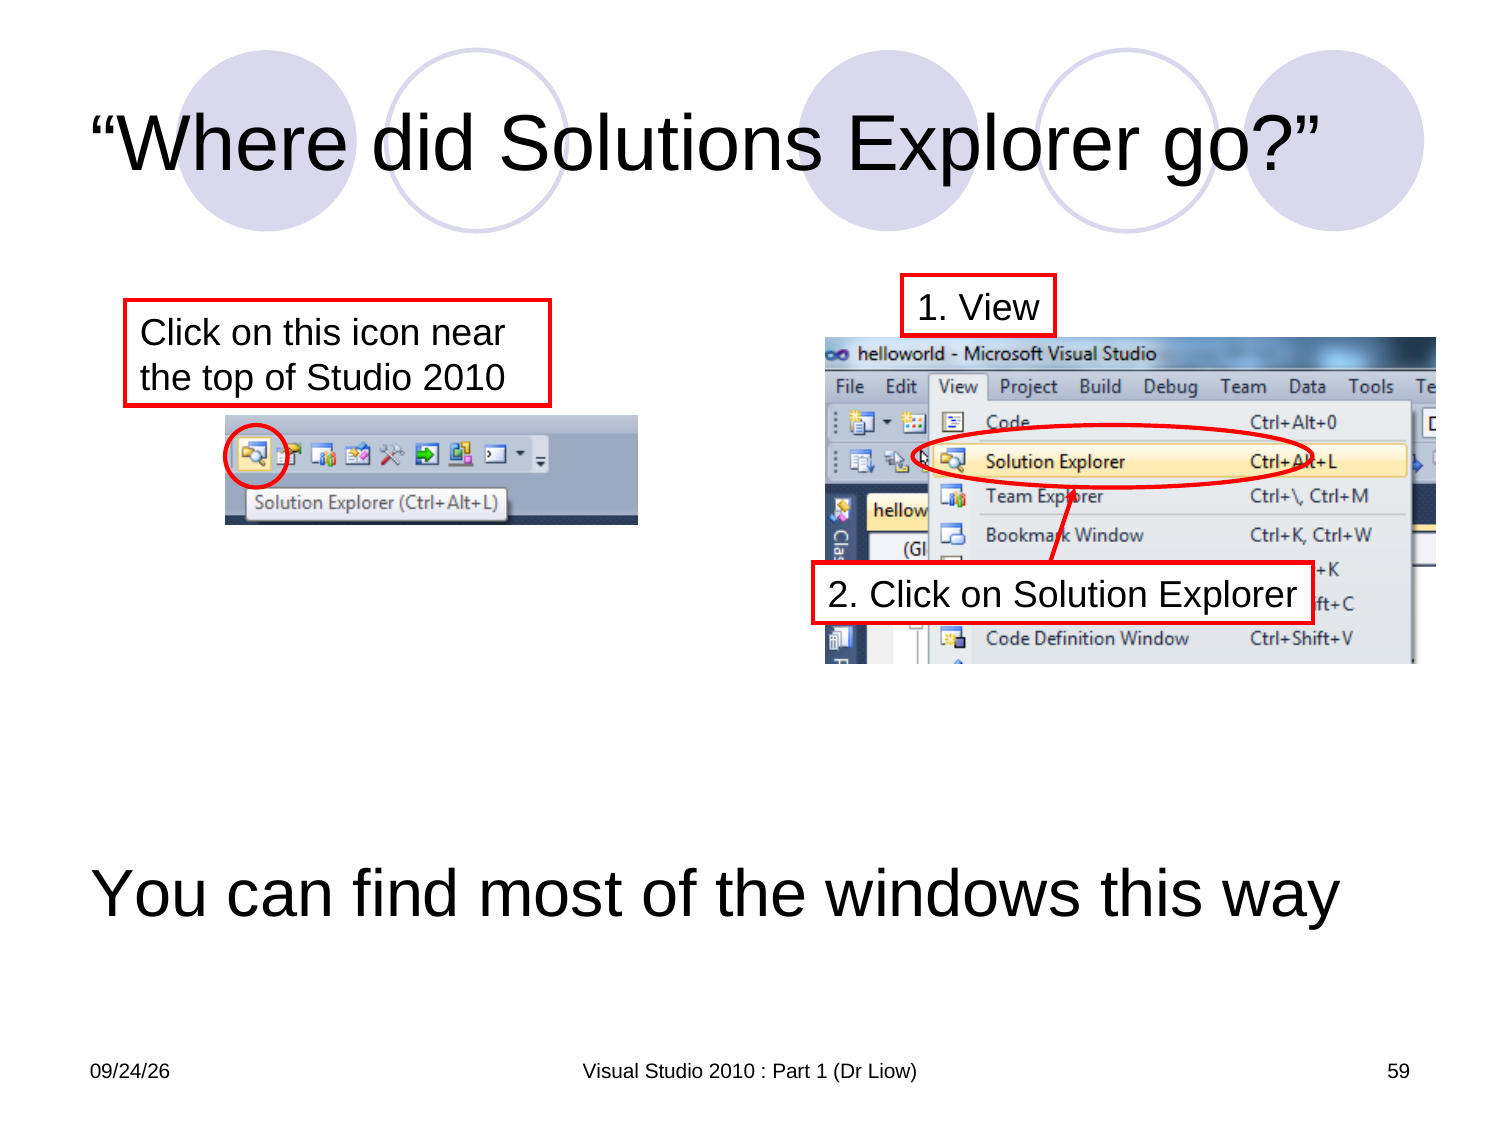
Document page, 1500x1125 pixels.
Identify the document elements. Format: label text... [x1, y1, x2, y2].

picture [1426, 337, 1436, 665]
list You can find most of the windows this way [75, 262, 1426, 1006]
text_box <number> [1074, 1049, 1426, 1101]
text_box Visual Studio 2010 : Part 1 (Dr Liow) [512, 1049, 988, 1101]
title “Where did Solutions Explorer go?” [75, 45, 1426, 233]
text_box 08/22/12 [74, 1049, 426, 1101]
